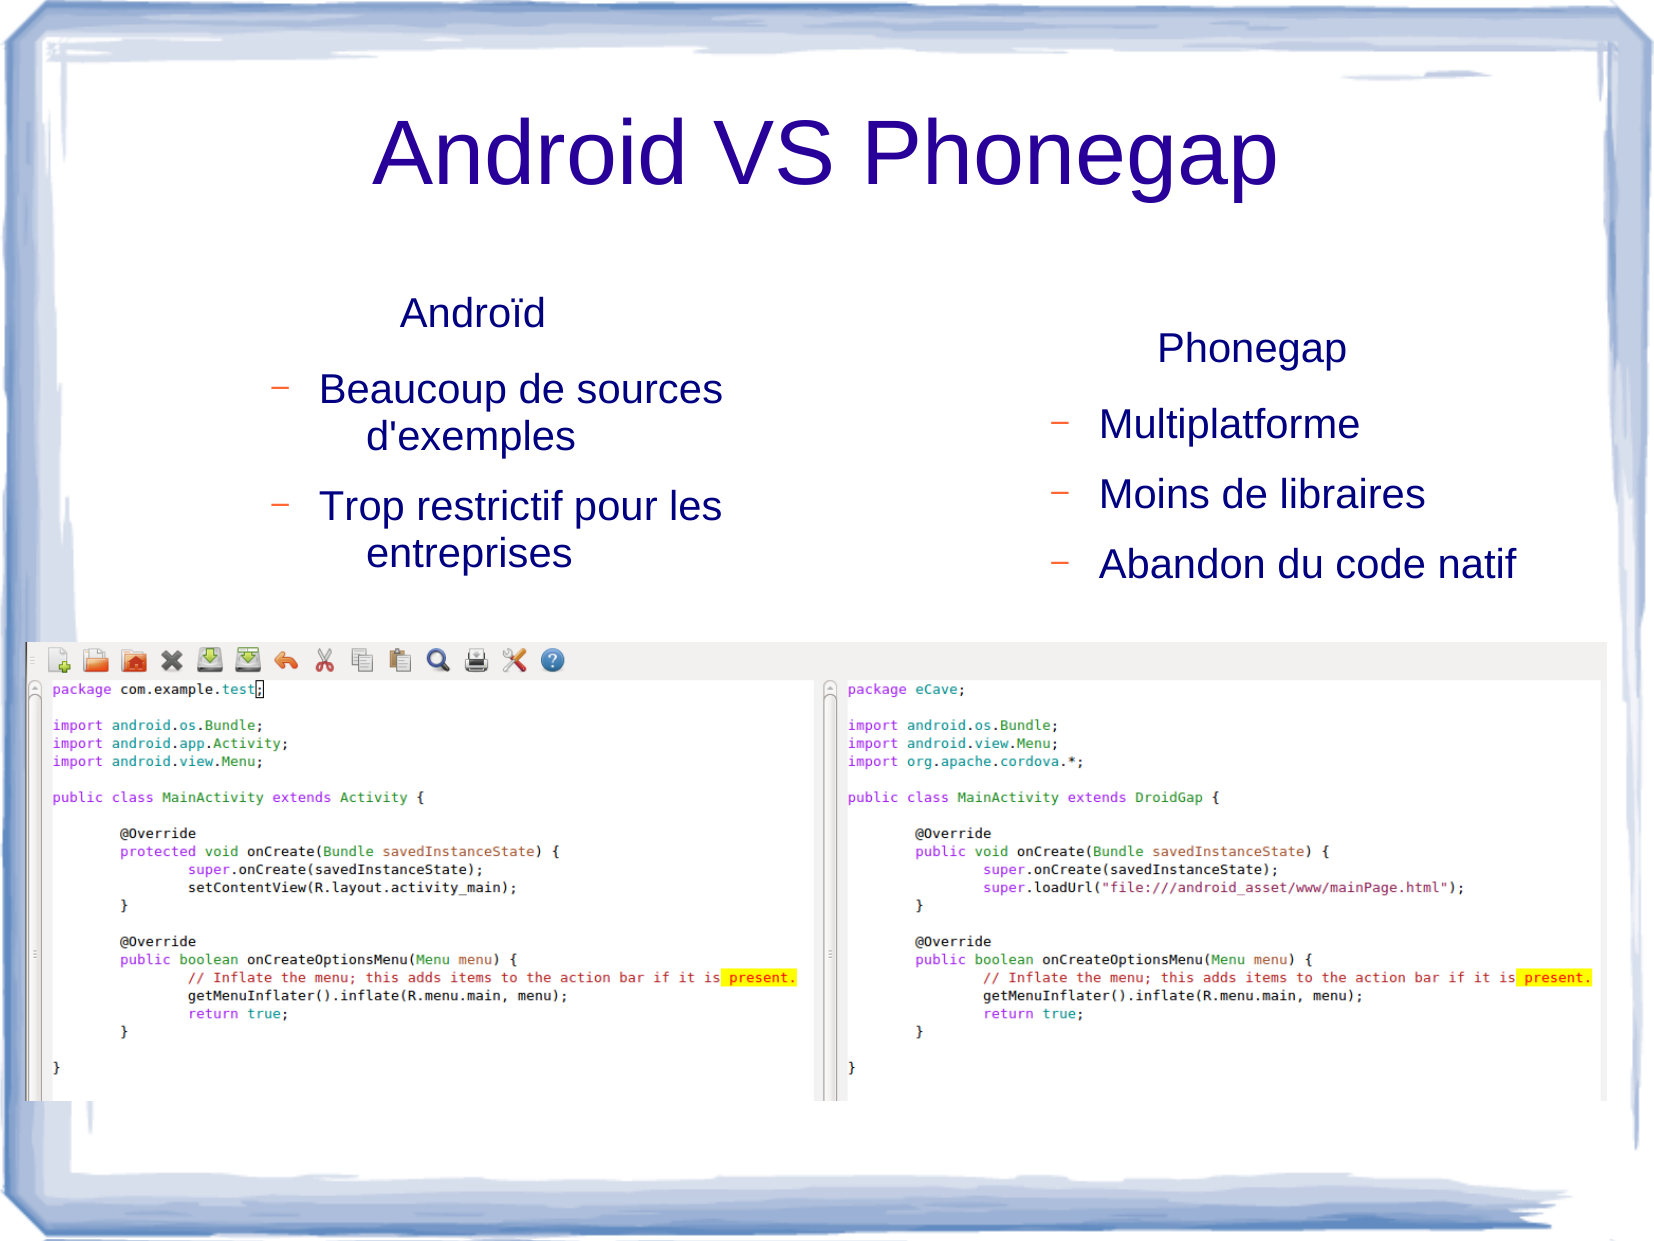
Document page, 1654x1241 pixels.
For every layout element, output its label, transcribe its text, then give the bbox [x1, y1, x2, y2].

list Androïd Beaucoup de sources d'exemples Trop restrictif pour les entreprises [82, 290, 793, 642]
list Phonegap Multiplatforme Moins de libraires Abandon du code natif [862, 324, 1572, 642]
picture [0, 0, 1654, 1241]
title Android VS Phonegap [82, 49, 1571, 257]
